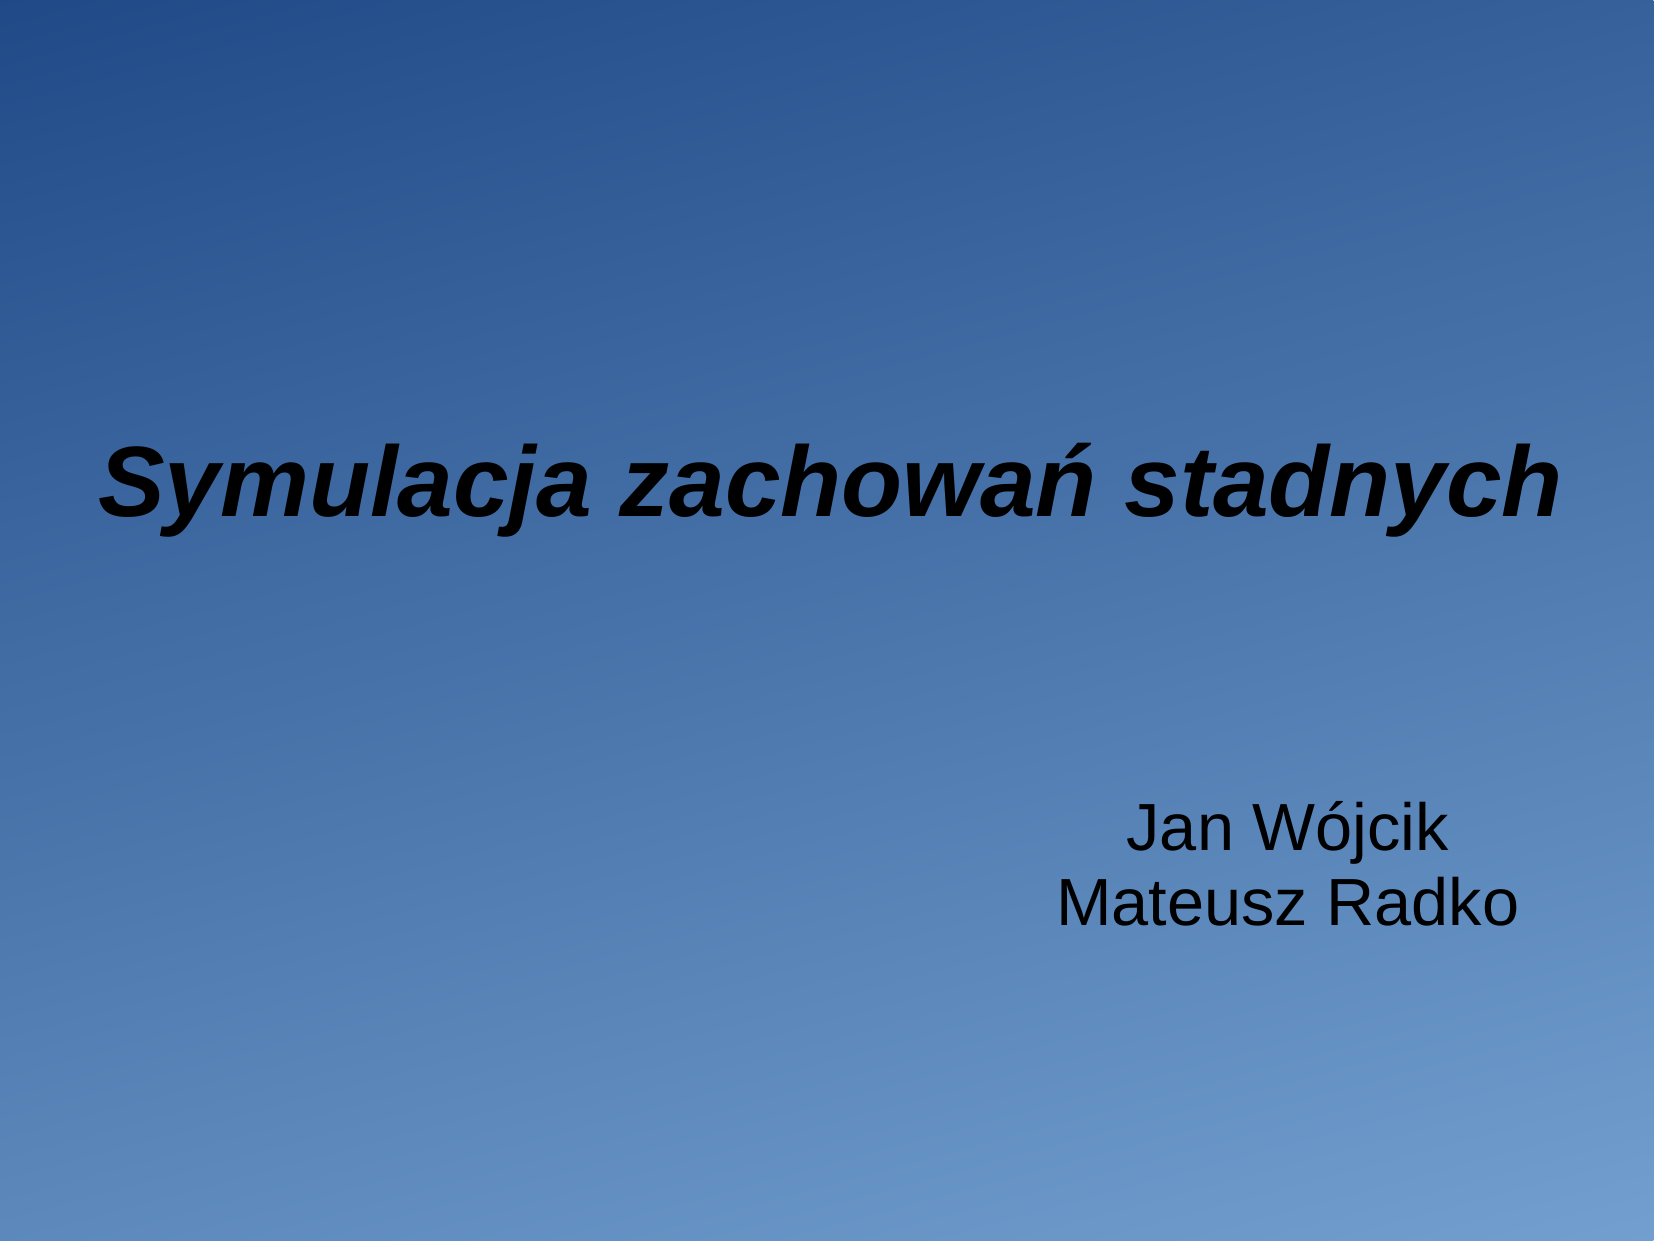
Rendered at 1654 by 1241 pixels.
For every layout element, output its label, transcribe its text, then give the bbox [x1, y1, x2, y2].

subtitle Jan Wójcik Mateusz Radko [1005, 720, 1571, 1010]
title Symulacja zachowań stadnych [86, 377, 1576, 586]
